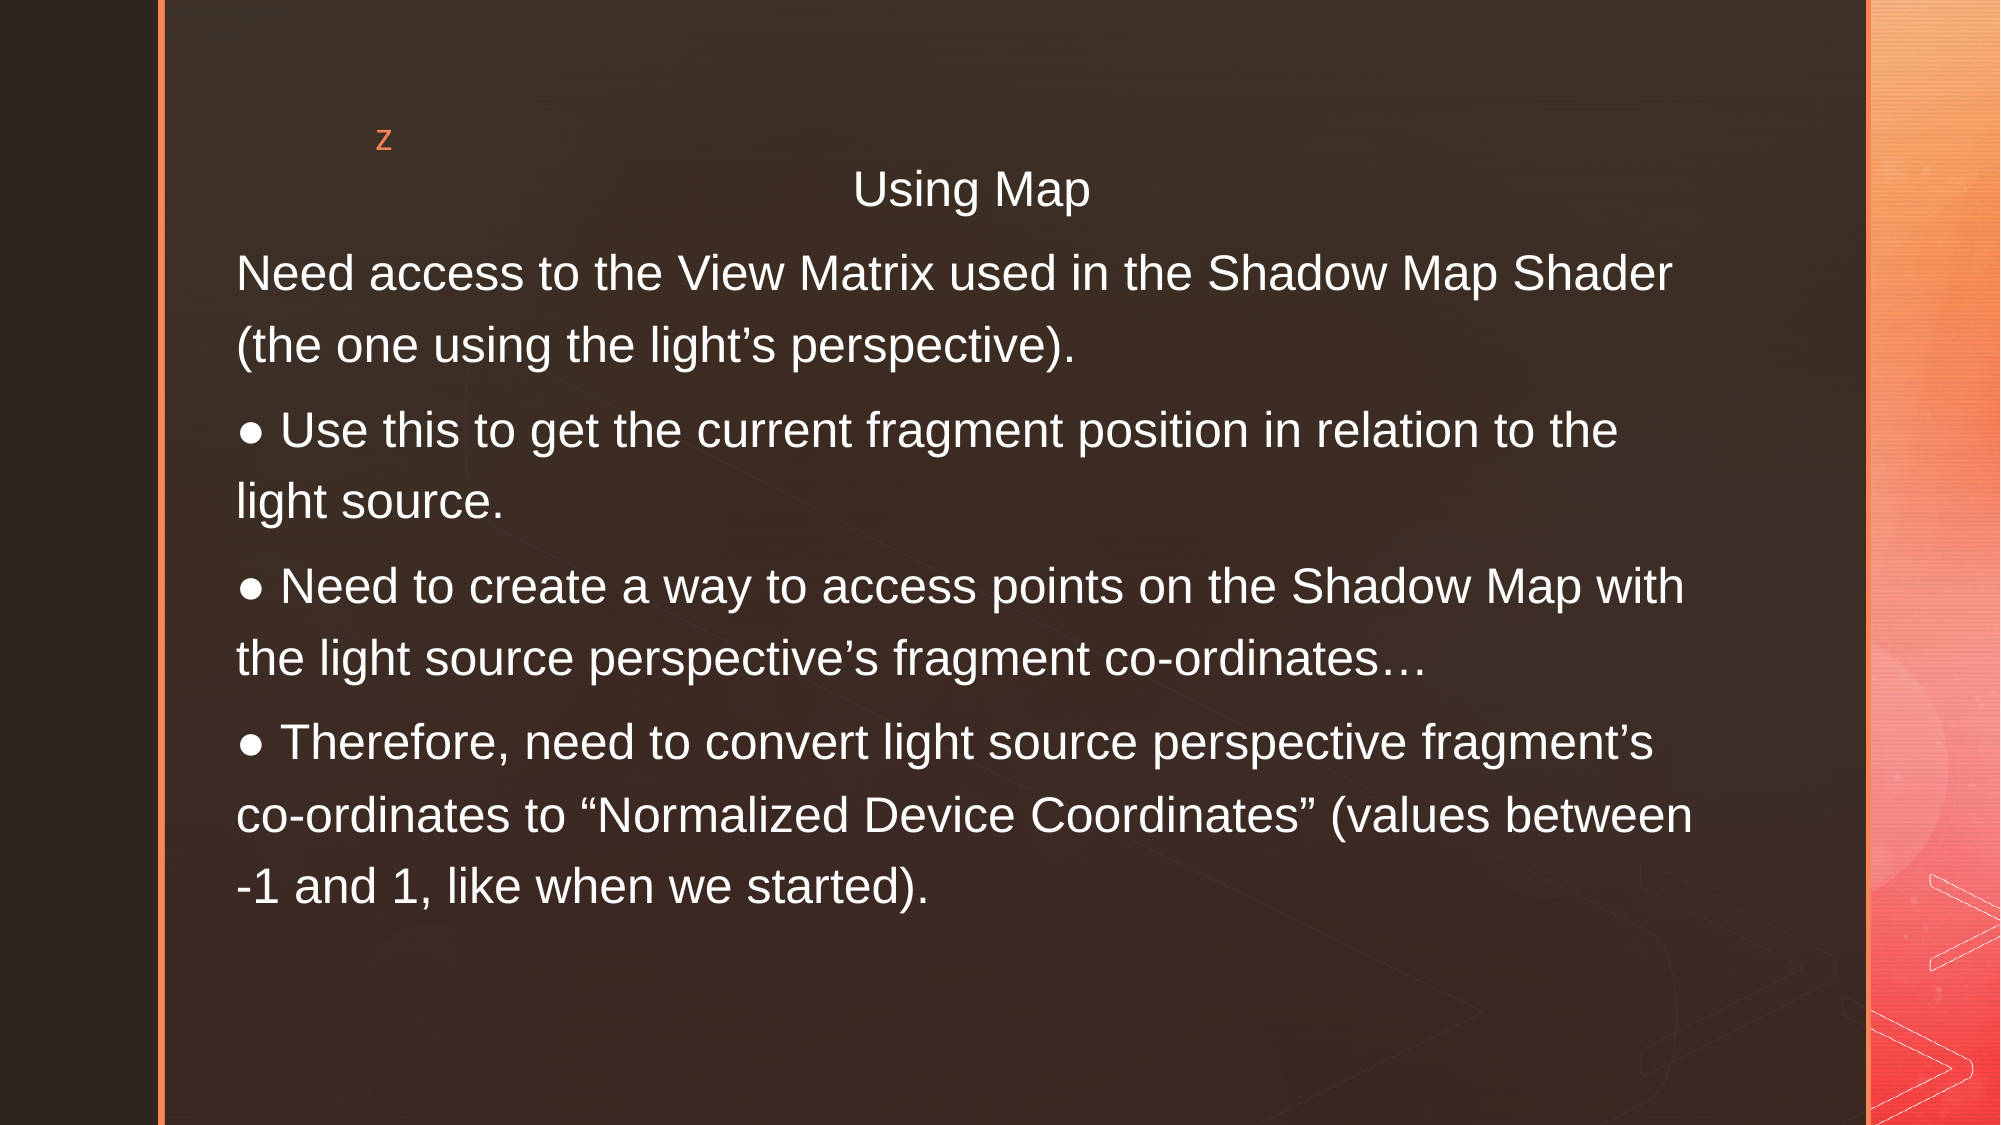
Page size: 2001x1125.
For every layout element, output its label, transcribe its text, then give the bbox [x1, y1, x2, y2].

list Using Map Need access to the View Matrix used in the Shadow Map Shader (the one using the light’s perspective). ● Use this to get the current fragment position in relation to the light source. ● Need to create a way to access points on the Shadow Map with the light source perspective’s fragment co-ordinates… ● Therefore, need to convert light source perspective fragment’s co-ordinates to “Normalized Device Coordinates” (values between -1 and 1, like when we started). [218, 65, 1734, 993]
